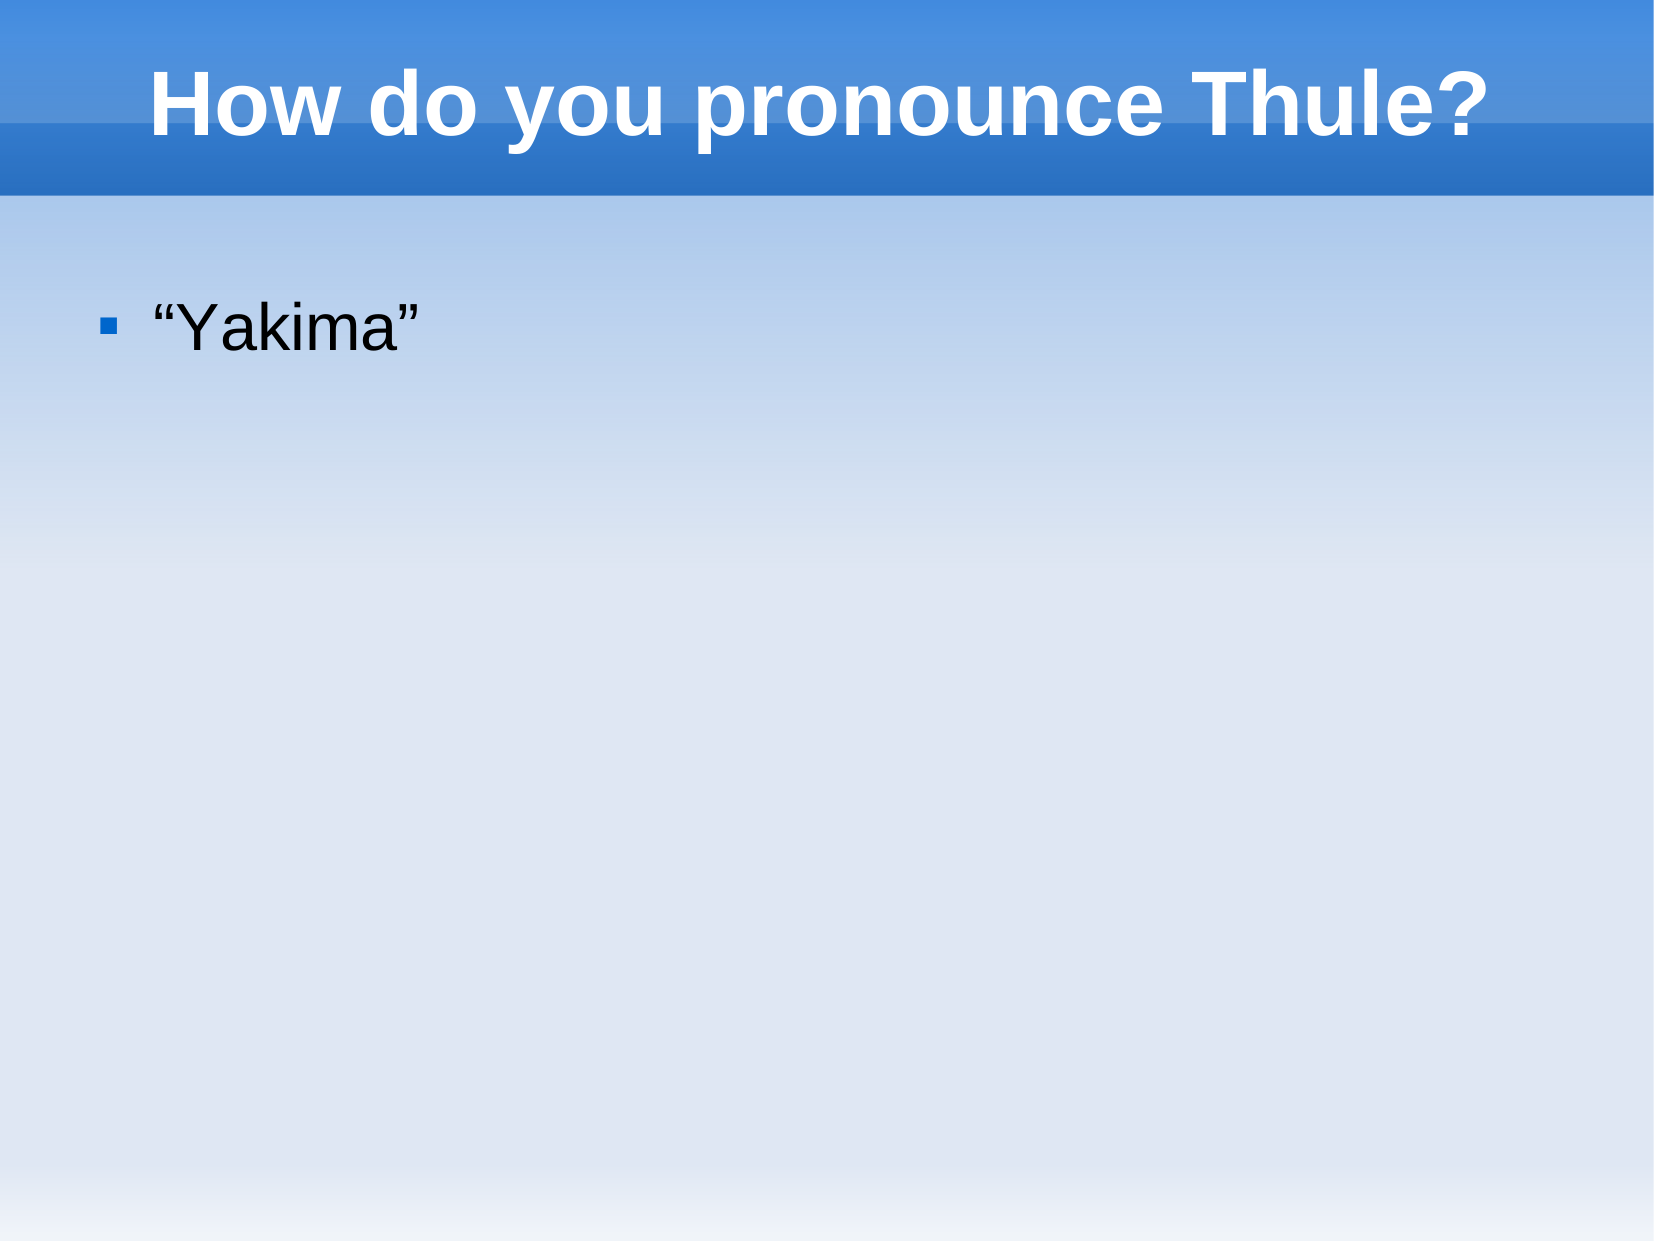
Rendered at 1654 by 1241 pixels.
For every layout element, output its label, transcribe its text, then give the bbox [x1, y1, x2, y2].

title How do you pronounce Thule? [76, 0, 1565, 208]
list “Yakima” [82, 290, 1571, 1094]
picture [0, 0, 1654, 1241]
